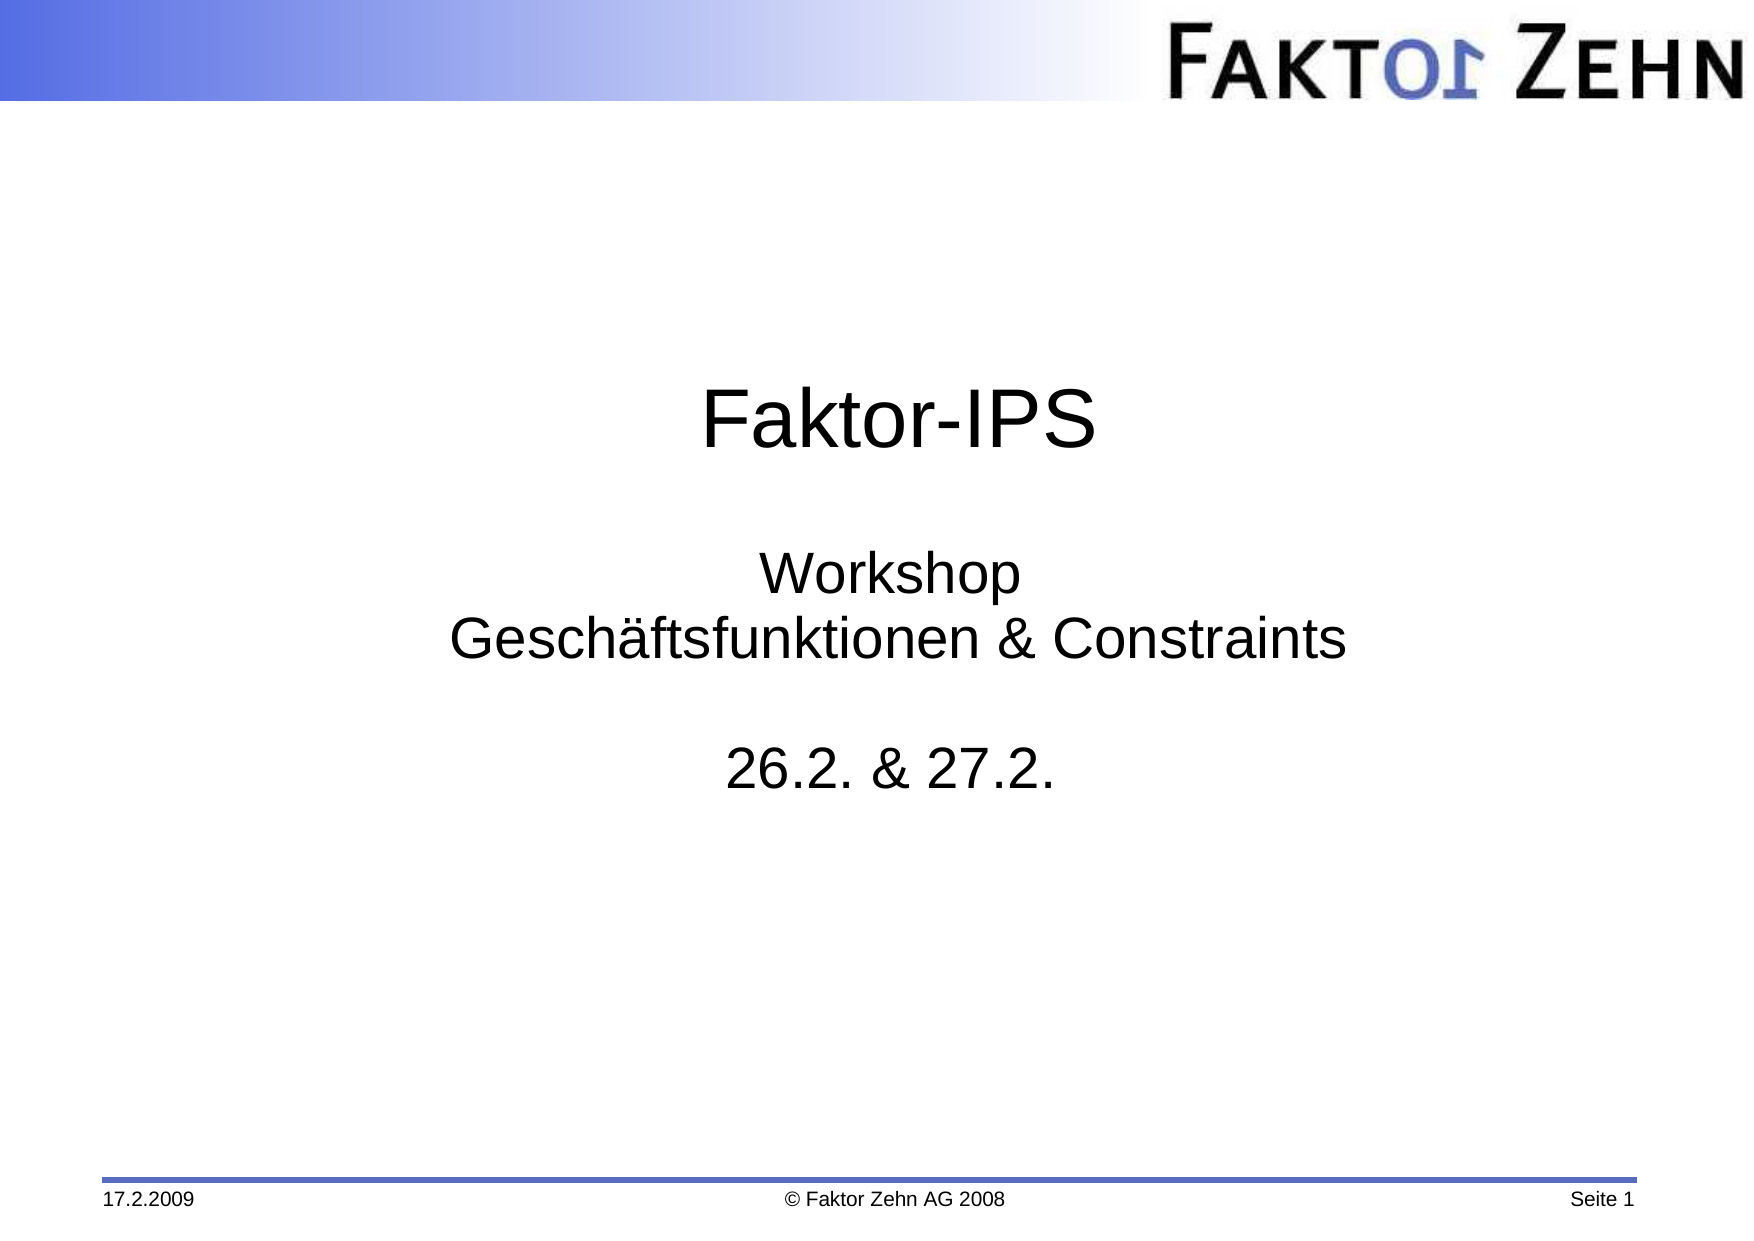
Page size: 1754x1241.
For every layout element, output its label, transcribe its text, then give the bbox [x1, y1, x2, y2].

picture [1162, 7, 1752, 100]
subtitle Faktor-IPS Workshop Geschäftsfunktionen & Constraints 26.2. & 27.2. [183, 337, 1580, 901]
